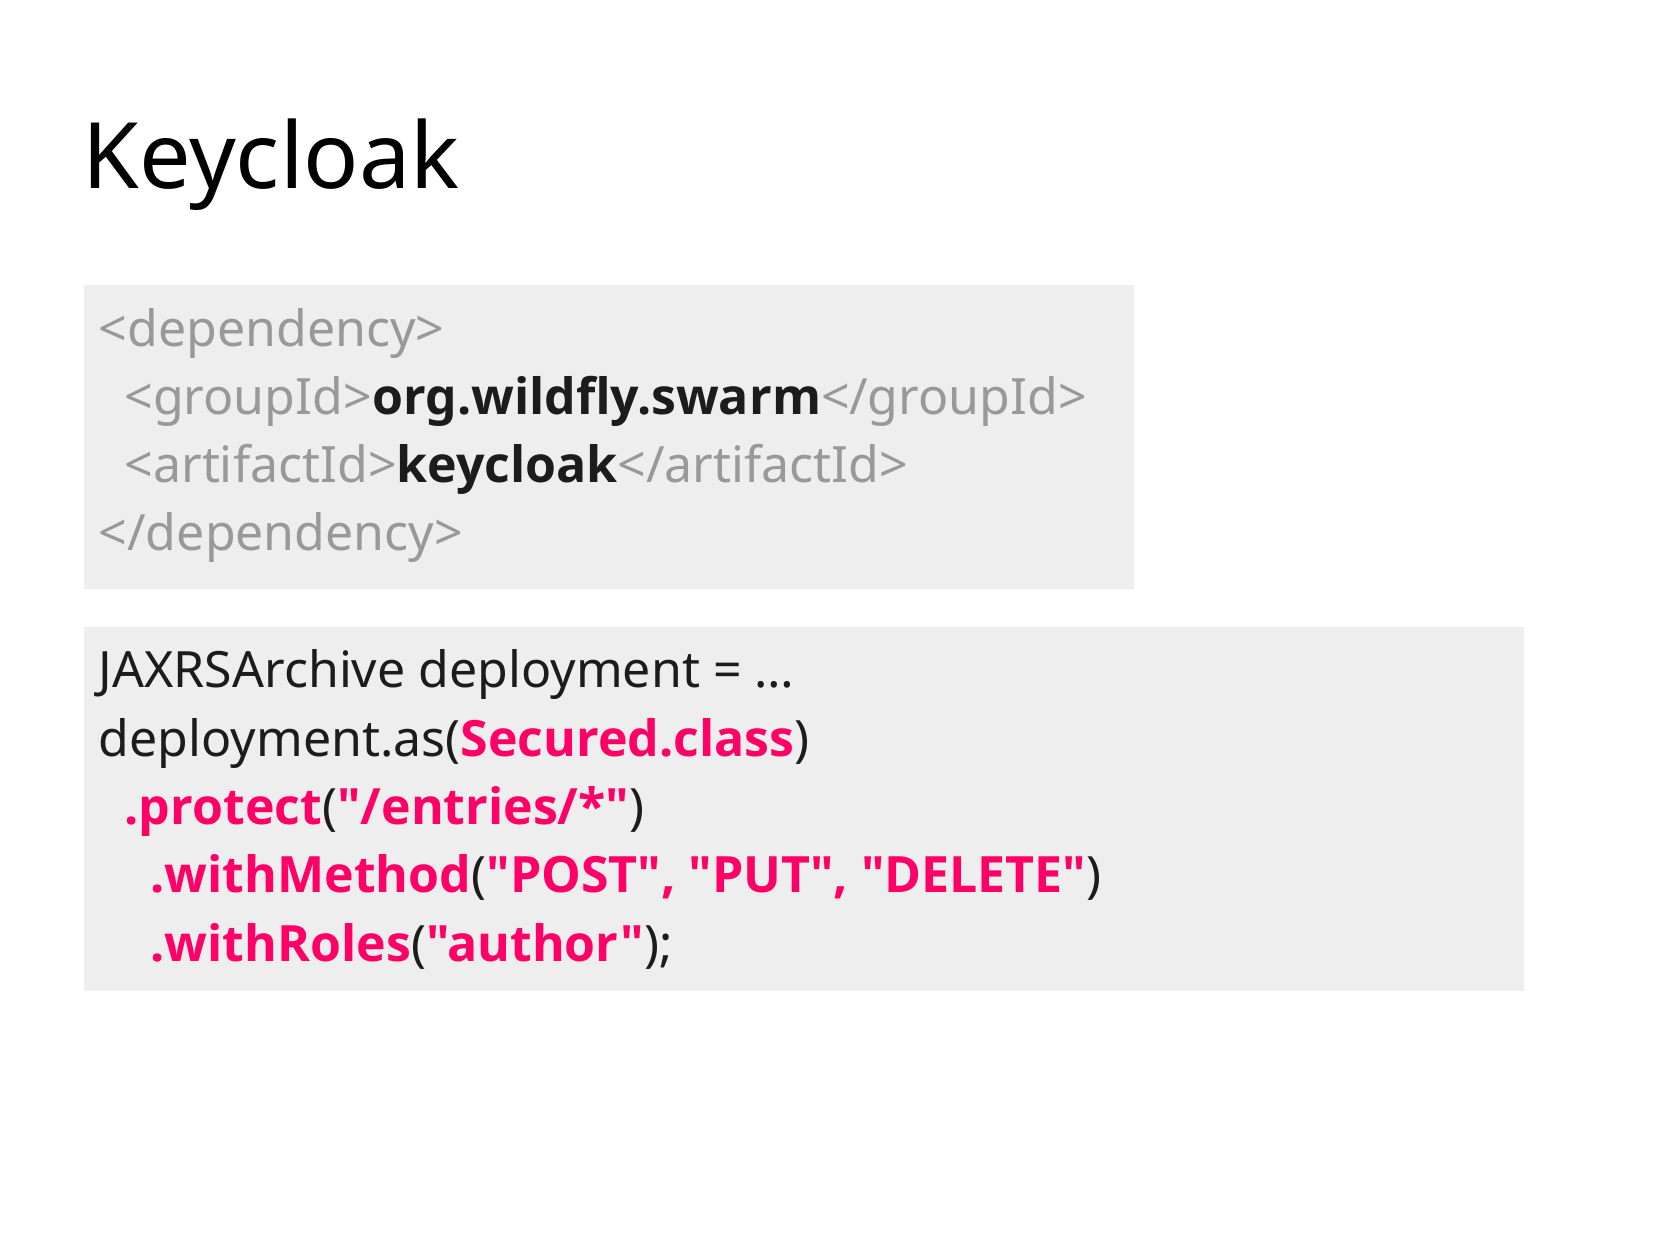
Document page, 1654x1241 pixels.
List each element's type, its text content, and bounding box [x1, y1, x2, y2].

text_box JAXRSArchive deployment = … deployment.as(Secured.class) .protect("/entries/*") .withMethod("POST", "PUT", "DELETE") .withRoles("author"); [84, 626, 1525, 991]
text_box <dependency> <groupId>org.wildfly.swarm</groupId> <artifactId>keycloak</artifactId> </dependency> [84, 285, 1135, 590]
title Keycloak [82, 49, 1571, 257]
